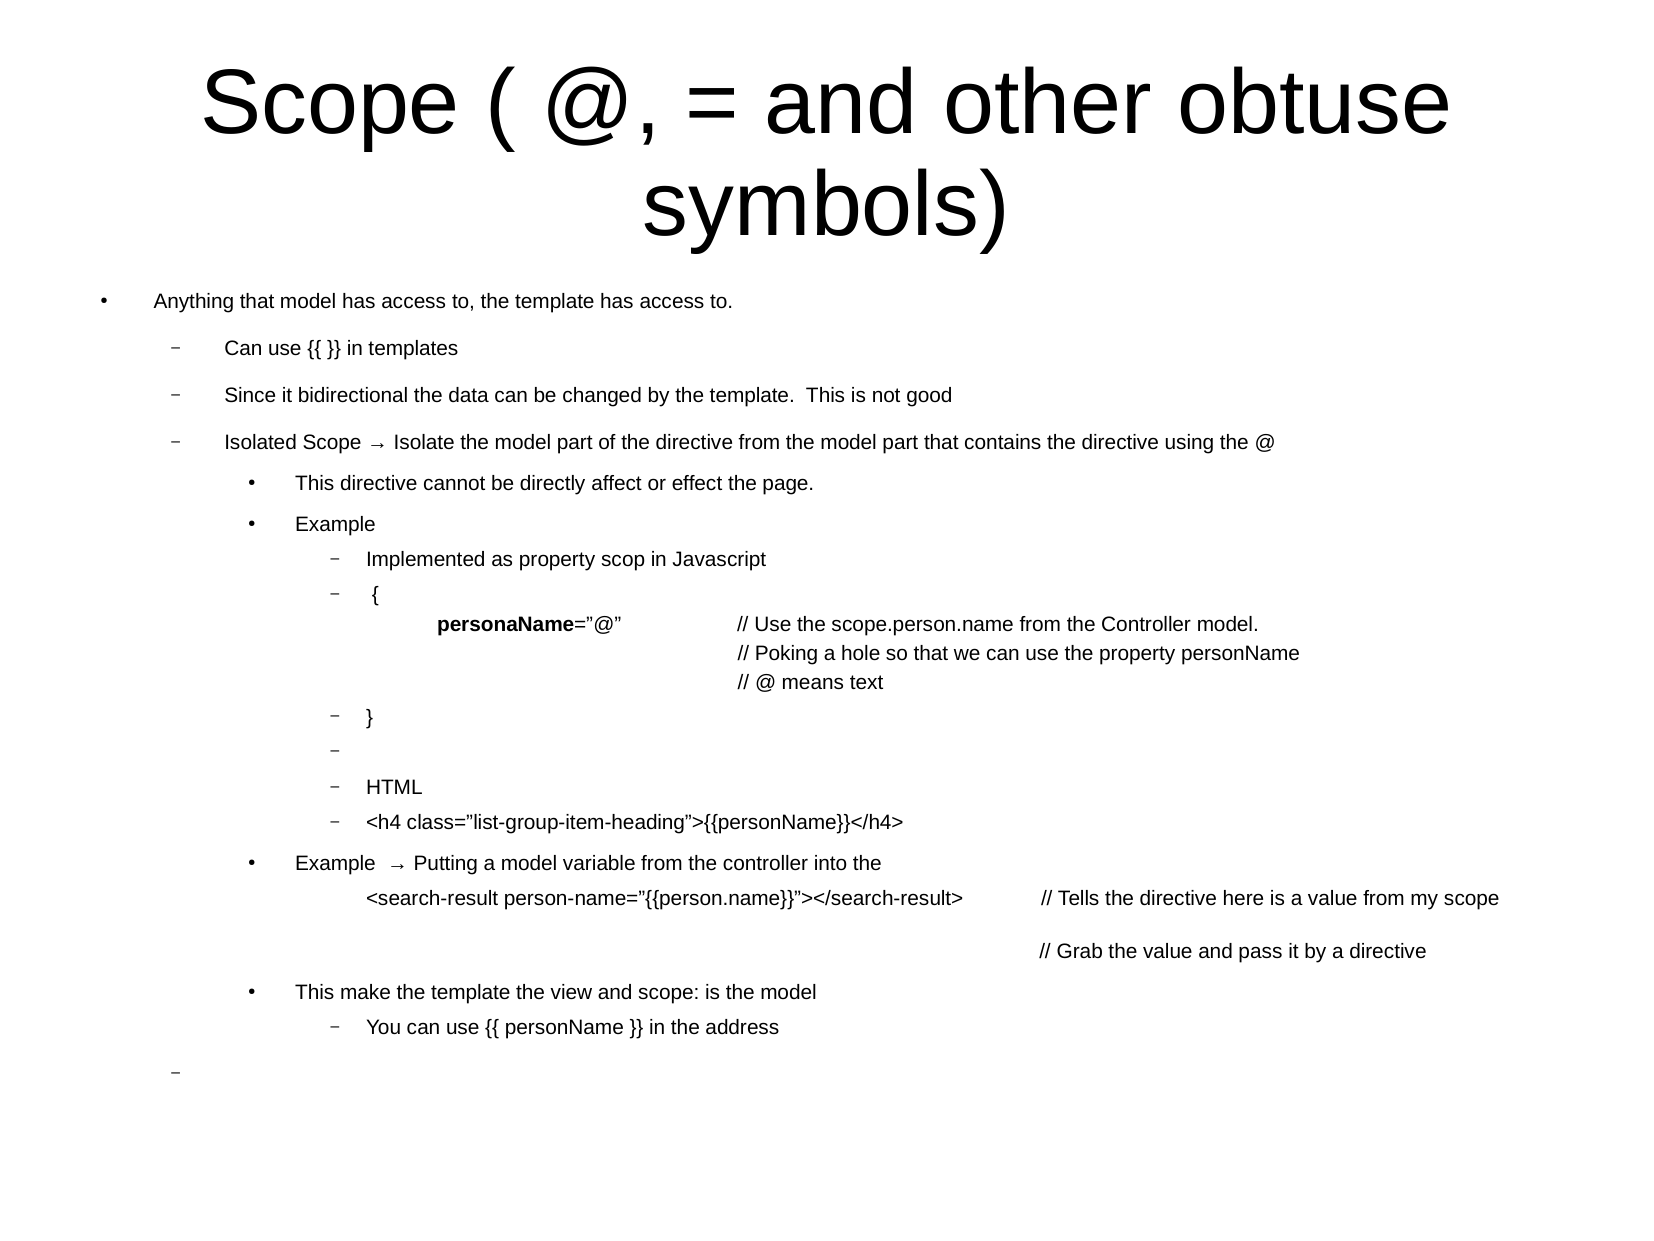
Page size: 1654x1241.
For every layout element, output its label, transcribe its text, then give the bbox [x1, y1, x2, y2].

list Anything that model has access to, the template has access to. Can use {{ }} in templates Since it bidirectional the data can be changed by the template. This is not good Isolated Scope → Isolate the model part of the directive from the model part that contains the directive using the @ This directive cannot be directly affect or effect the page. Example Implemented as property scop in Javascript { personaName=”@” // Use the scope.person.name from the Controller model. // Poking a hole so that we can use the property personName // @ means text } HTML <h4 class=”list-group-item-heading”>{{personName}}</h4> Example → Putting a model variable from the controller into the <search-result person-name=”{{person.name}}”></search-result> // Tells the directive here is a value from my scope // Grab the value and pass it by a directive This make the template the view and scope: is the model You can use {{ personName }} in the address [82, 290, 1571, 1216]
title Scope ( @, = and other obtuse symbols) [82, 49, 1571, 257]
